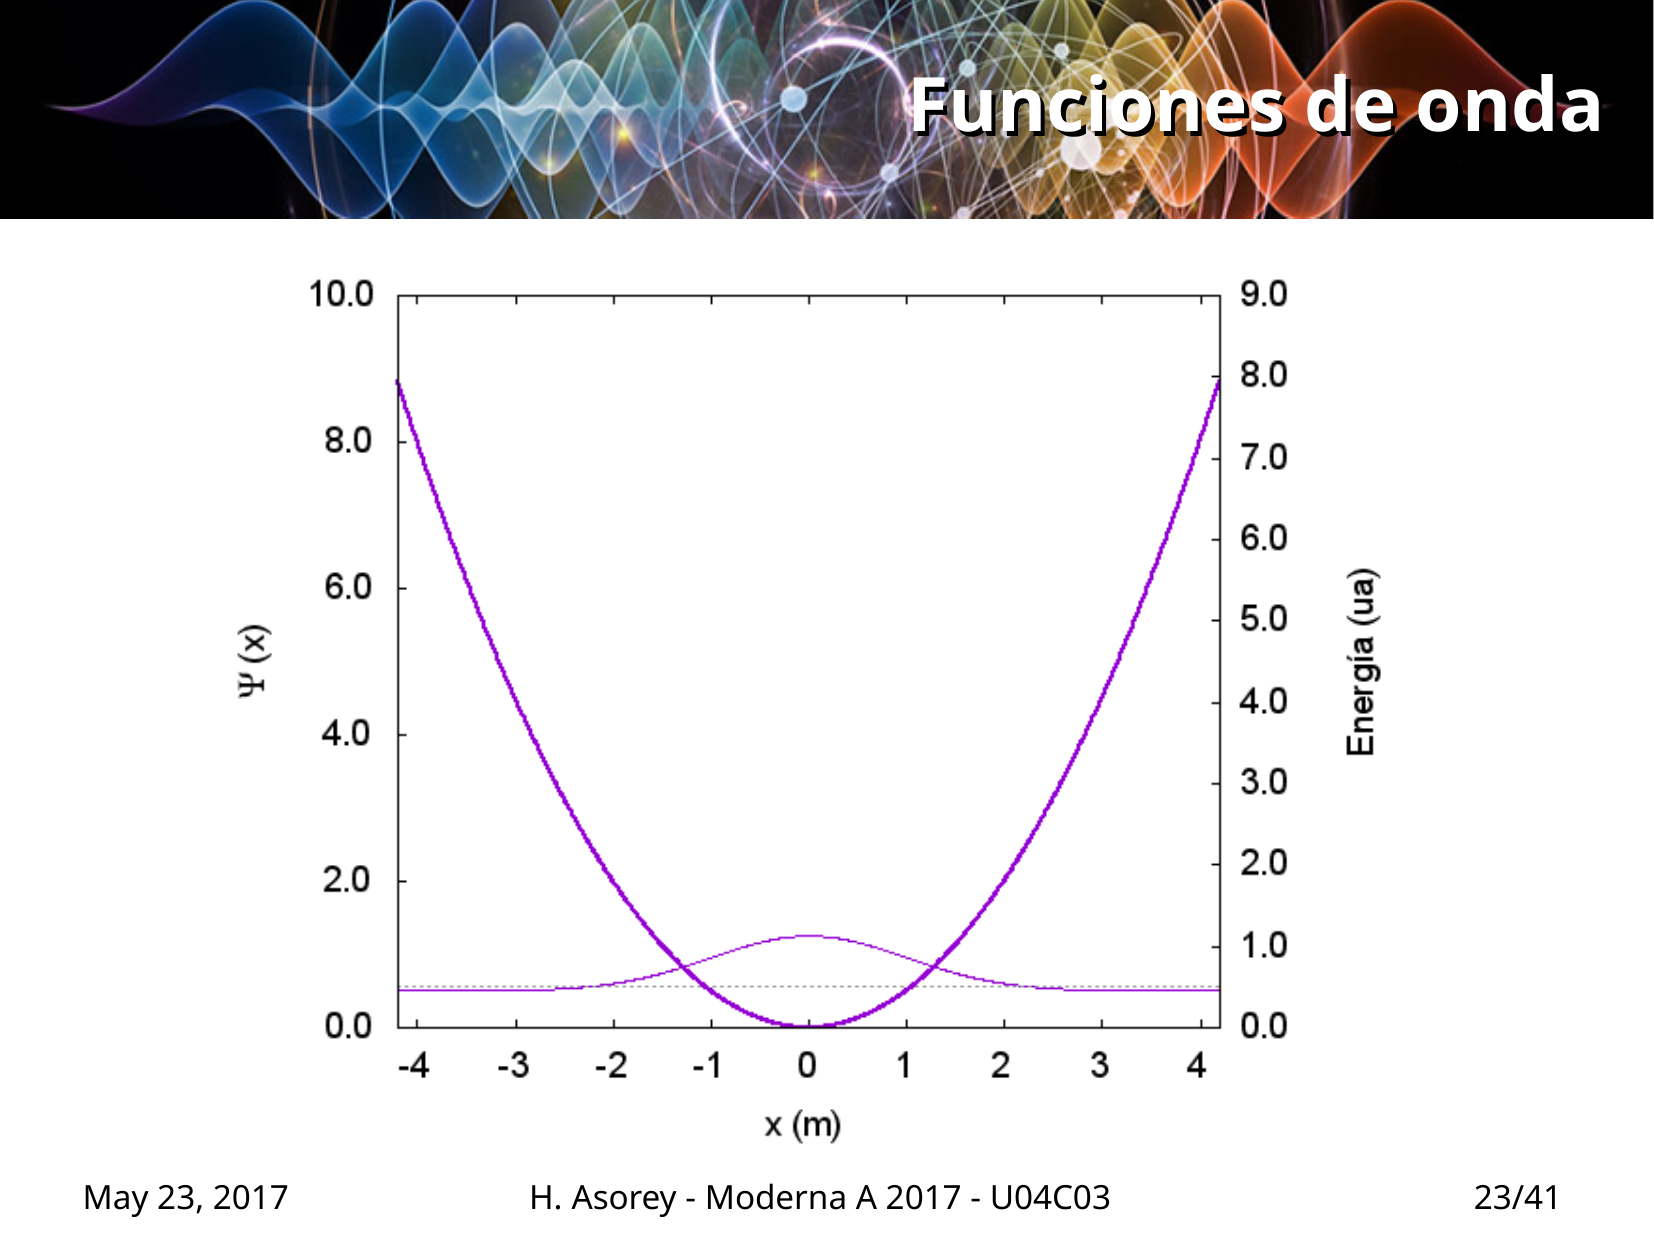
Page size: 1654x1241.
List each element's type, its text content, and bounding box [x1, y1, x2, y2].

title Funciones de onda [45, 15, 1606, 191]
picture [0, 0, 1654, 219]
picture [225, 254, 1426, 1156]
